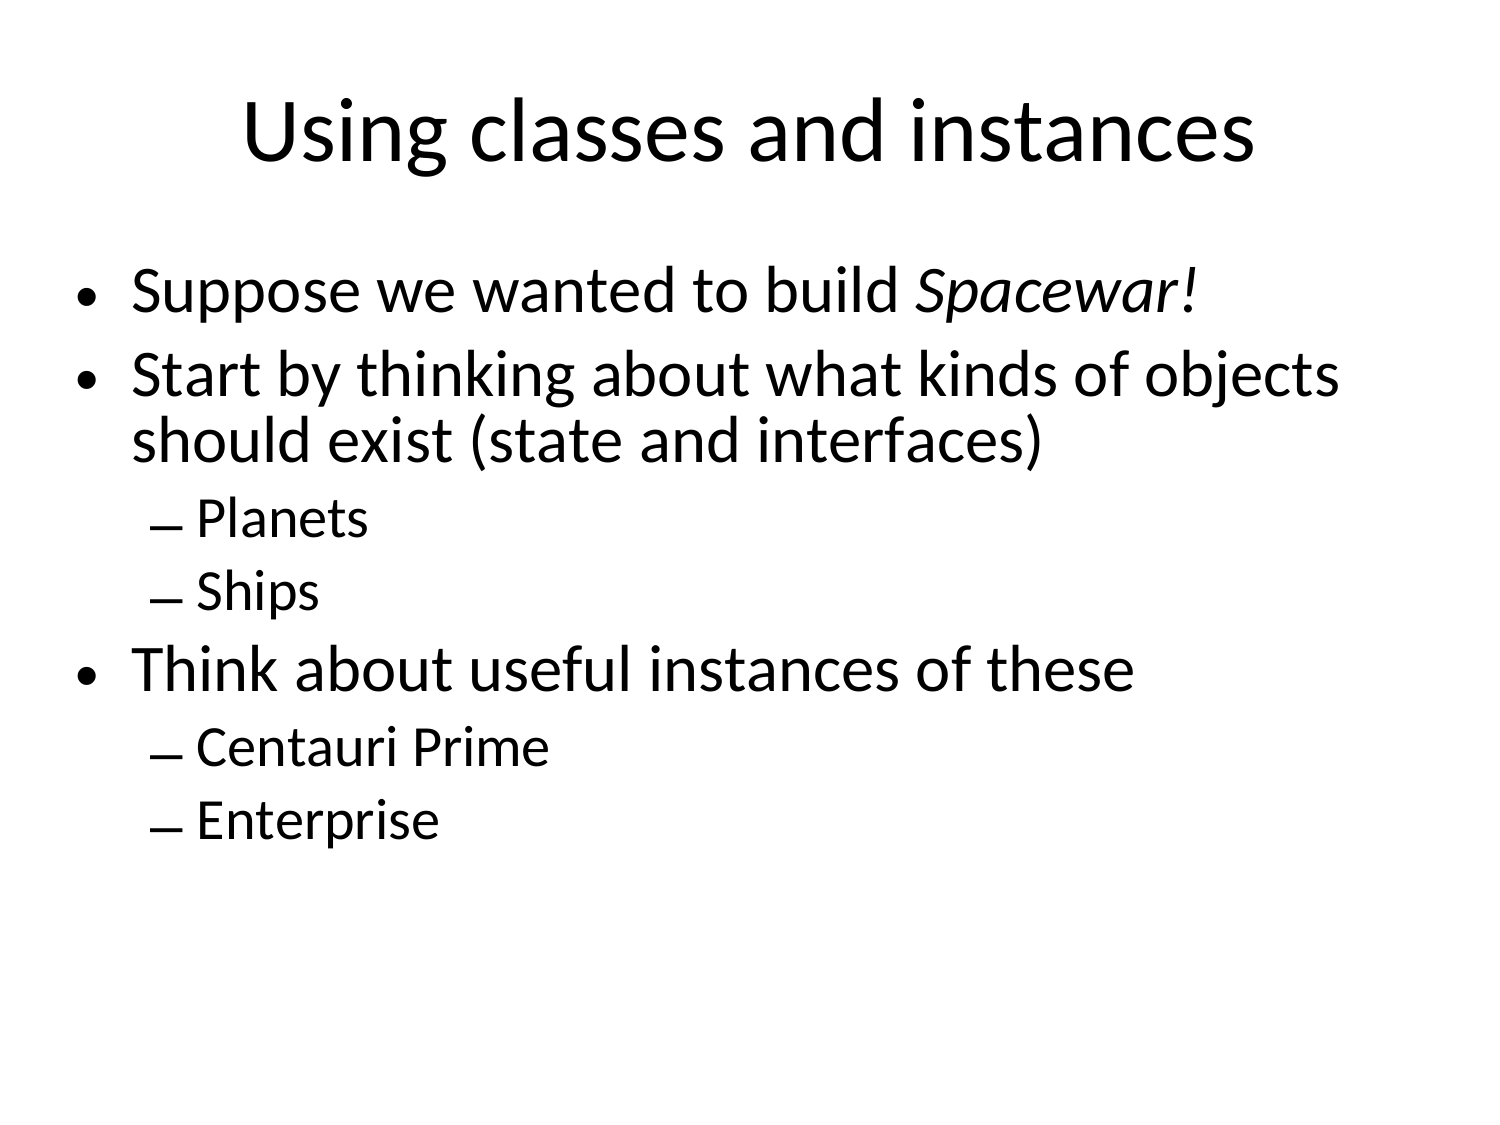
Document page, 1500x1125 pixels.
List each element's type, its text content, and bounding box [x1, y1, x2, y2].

title Using classes and instances [75, 45, 1426, 233]
list Suppose we wanted to build Spacewar! Start by thinking about what kinds of objects should exist (state and interfaces) Planets Ships Think about useful instances of these Centauri Prime Enterprise [75, 262, 1426, 1093]
